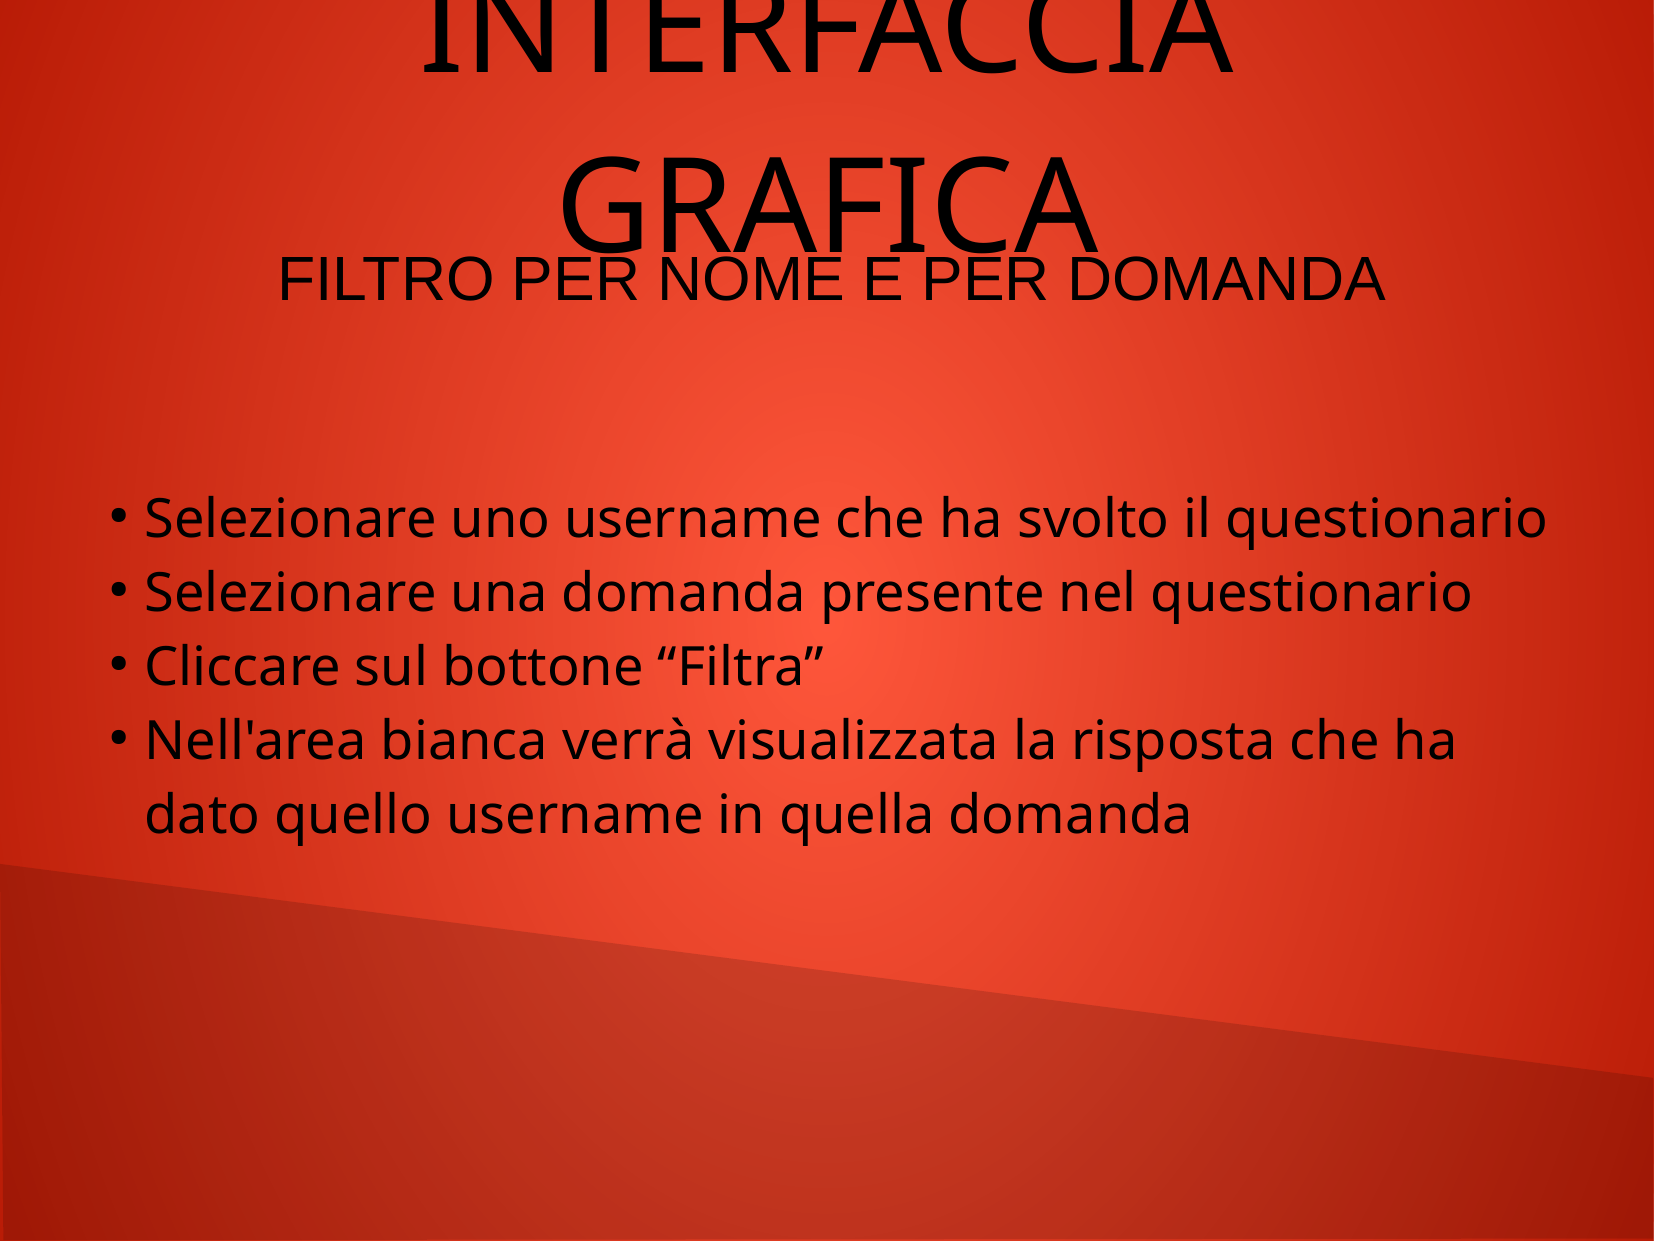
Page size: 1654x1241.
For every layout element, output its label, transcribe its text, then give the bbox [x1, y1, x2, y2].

text_box Selezionare uno username che ha svolto il questionario Selezionare una domanda presente nel questionario Cliccare sul bottone “Filtra” Nell'area bianca verrà visualizzata la risposta che ha dato quello username in quella domanda [94, 472, 1571, 805]
text_box FILTRO PER NOME E PER DOMANDA [200, 236, 1465, 401]
title INTERFACCIA GRAFICA [162, 0, 1492, 472]
